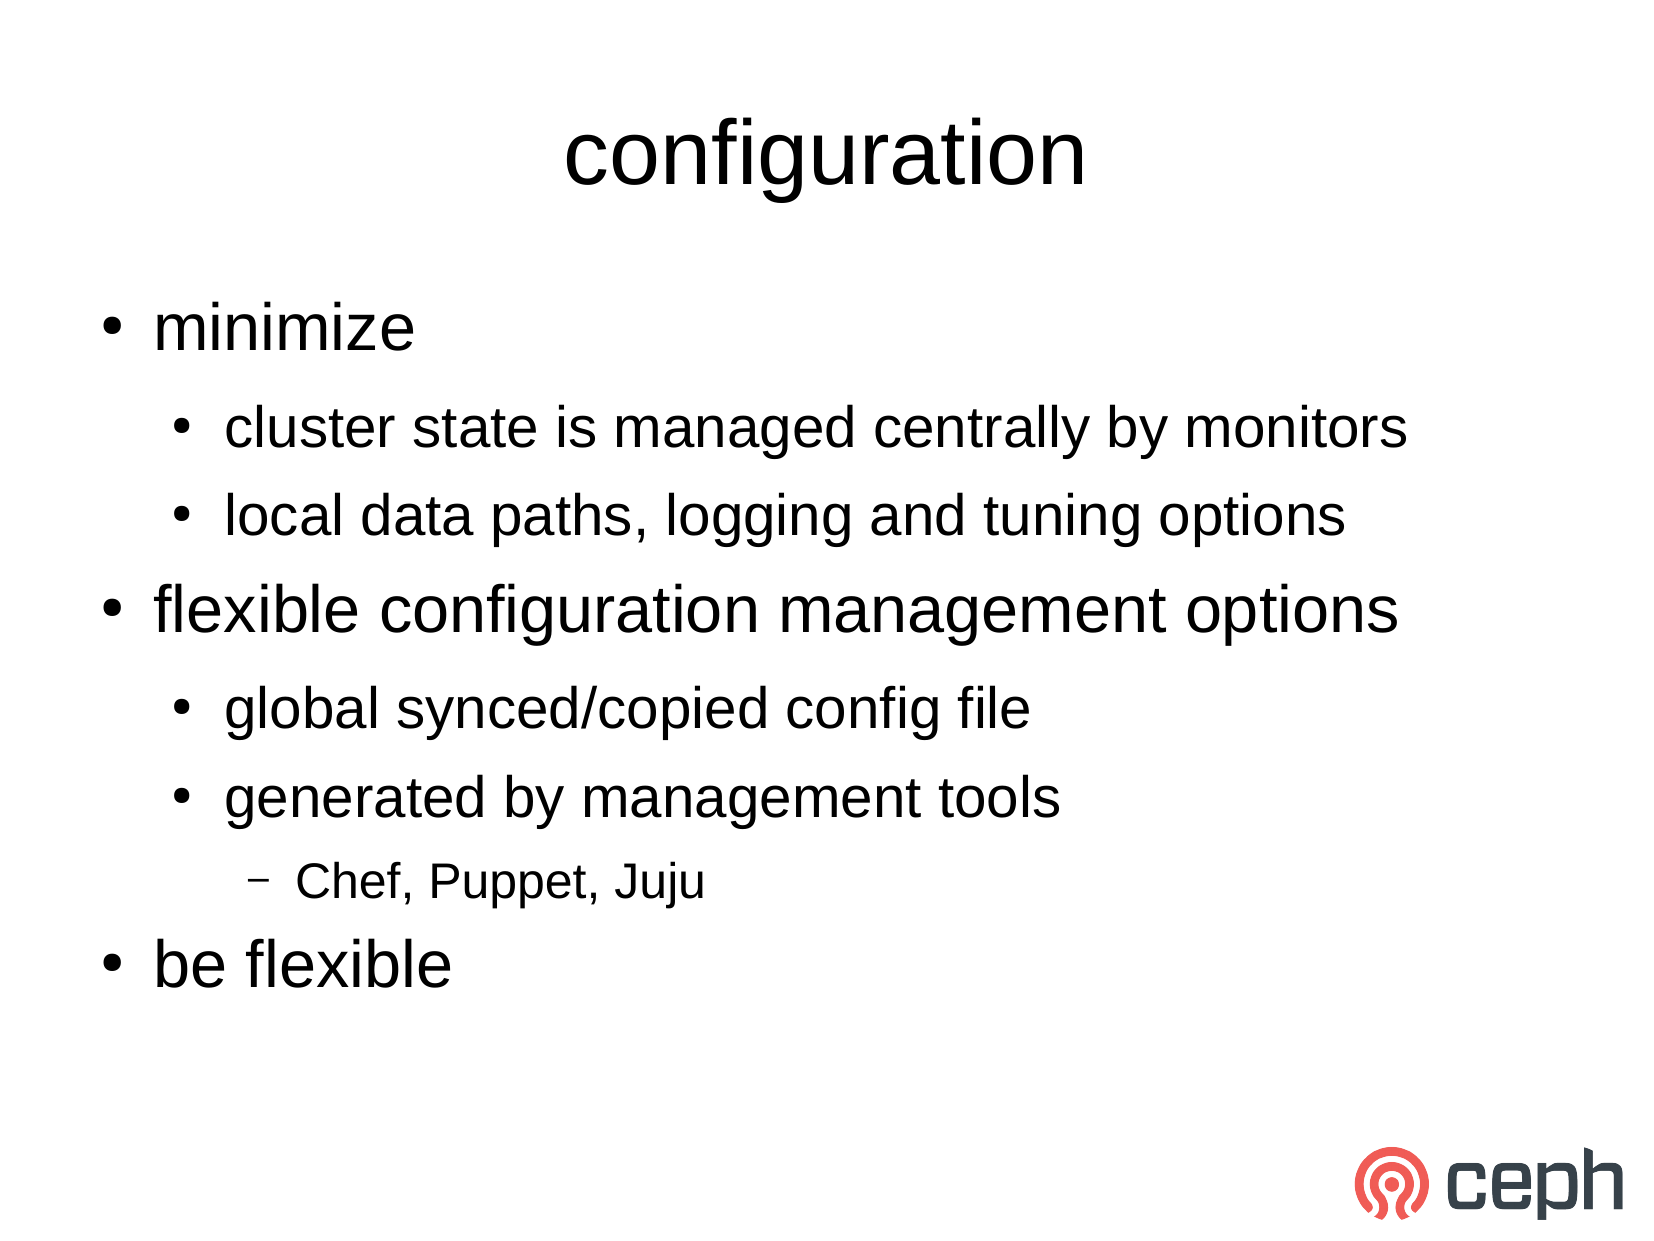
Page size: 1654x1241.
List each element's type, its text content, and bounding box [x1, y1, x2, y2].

title configuration [82, 49, 1571, 257]
list minimize cluster state is managed centrally by monitors local data paths, logging and tuning options flexible configuration management options global synced/copied config file generated by management tools Chef, Puppet, Juju be flexible [82, 290, 1571, 1010]
picture [1308, 1100, 1654, 1241]
